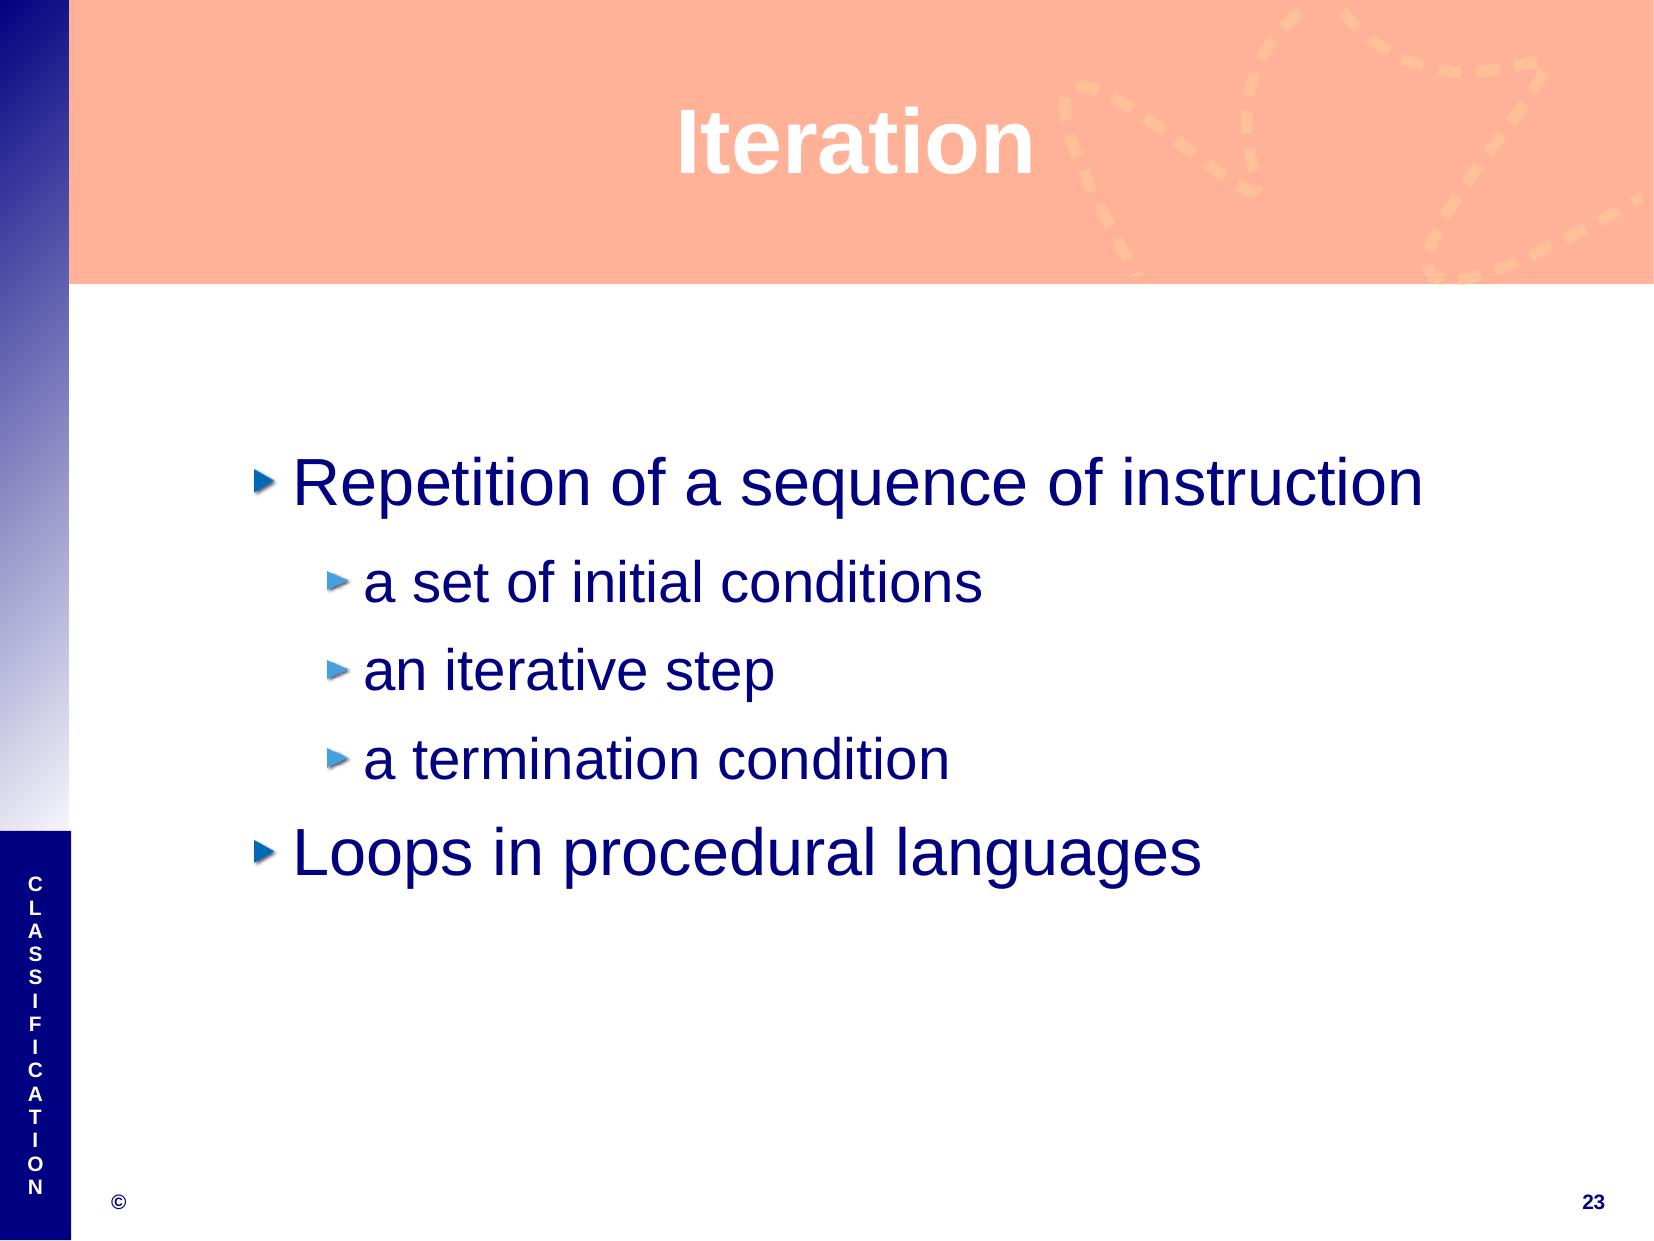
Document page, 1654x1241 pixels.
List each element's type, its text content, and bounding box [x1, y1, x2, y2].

title Iteration [96, 37, 1617, 246]
list Repetition of a sequence of instruction a set of initial conditions an iterative step a termination condition Loops in procedural languages [221, 445, 1471, 927]
text_box C L A S S I F I C A T I O N [0, 830, 71, 1241]
